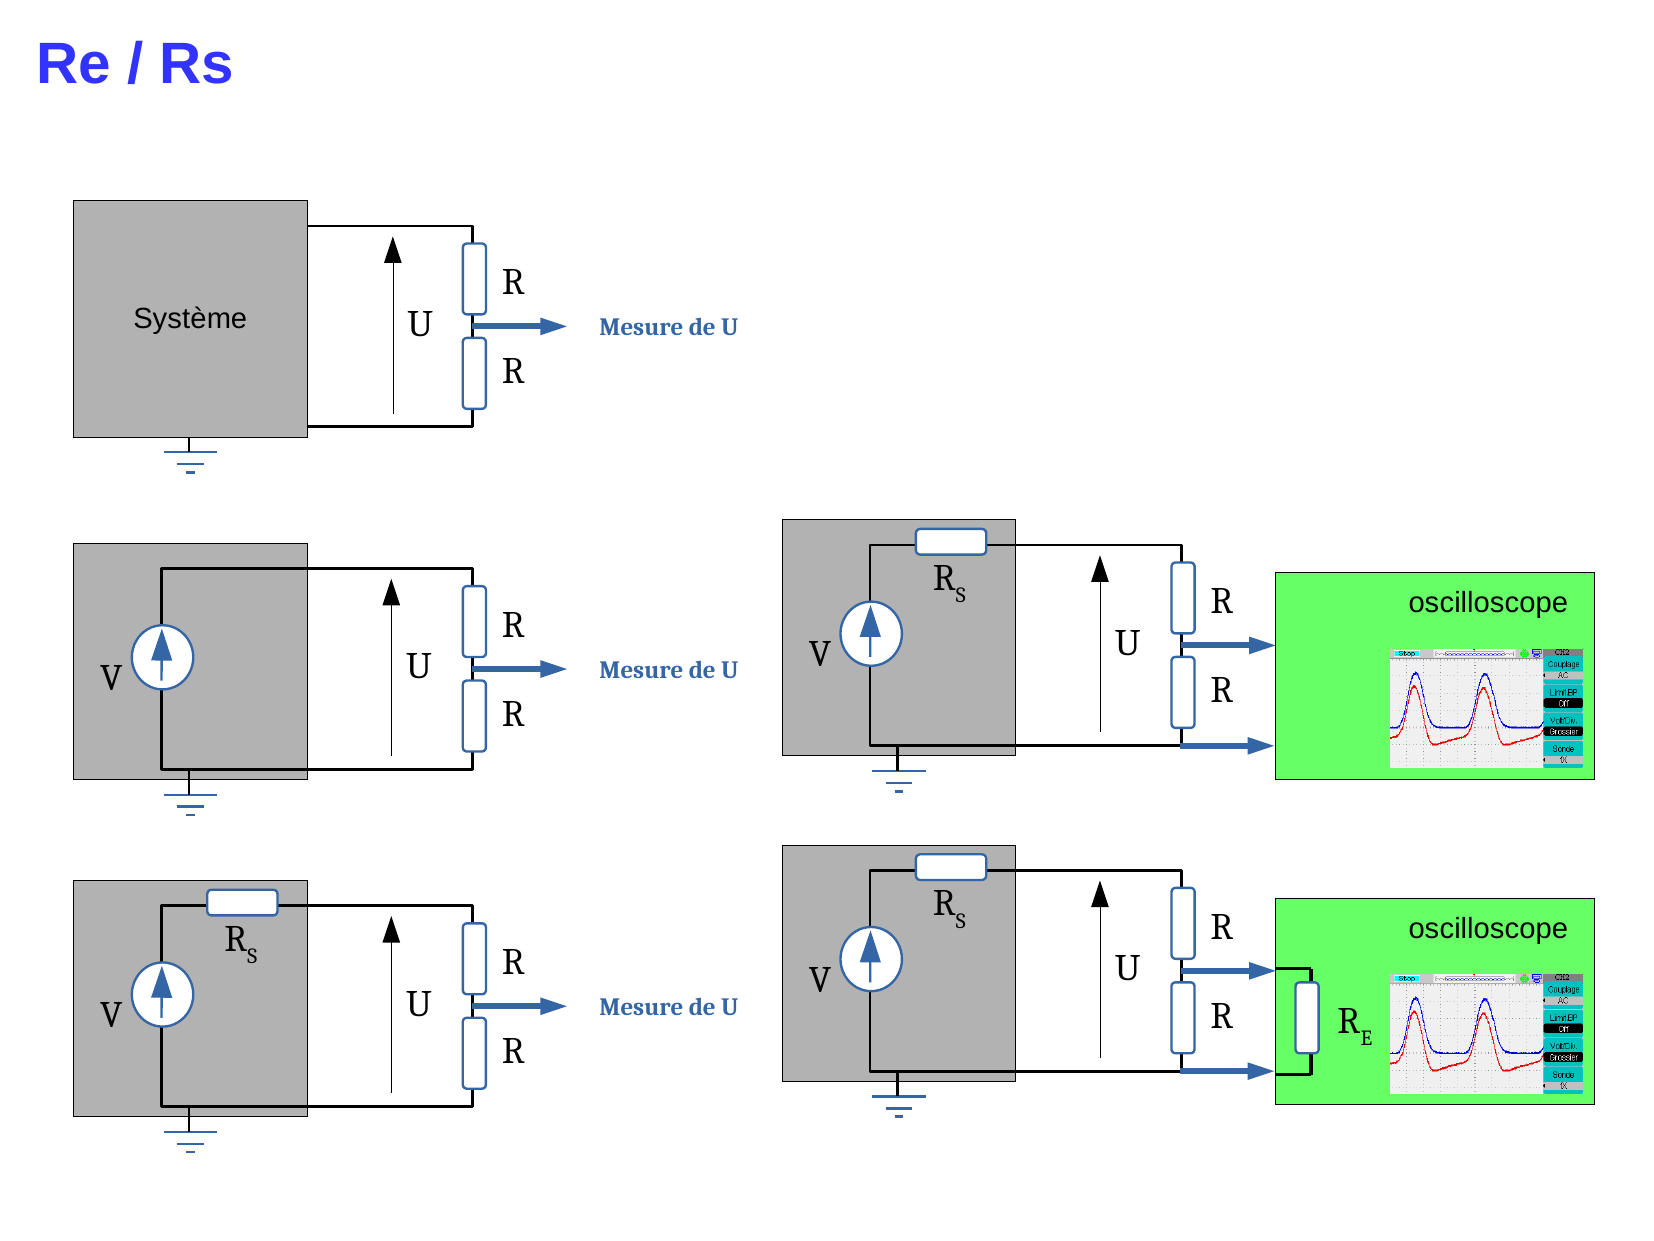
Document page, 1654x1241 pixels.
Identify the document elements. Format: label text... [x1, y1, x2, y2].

text_box [73, 880, 308, 1117]
text_box RE [1322, 992, 1415, 1064]
text_box U [1099, 614, 1158, 674]
text_box Mesure de U [584, 305, 791, 351]
picture [1390, 974, 1583, 1094]
text_box [190, 771, 308, 780]
text_box U [391, 975, 449, 1034]
text_box V [794, 625, 886, 697]
text_box [782, 519, 1016, 756]
text_box R [1195, 572, 1288, 644]
text_box R [1195, 661, 1288, 733]
text_box R [487, 596, 579, 668]
text_box Système [73, 200, 308, 438]
text_box R [1195, 898, 1288, 970]
text_box R [1195, 986, 1288, 1058]
text_box oscilloscope [1393, 904, 1630, 952]
text_box RS [209, 910, 302, 982]
text_box [1275, 572, 1595, 780]
text_box [782, 845, 1016, 1082]
text_box Mesure de U [584, 985, 782, 1030]
text_box Re / Rs [21, 23, 408, 170]
text_box [462, 680, 486, 752]
text_box R [487, 685, 579, 757]
text_box [899, 747, 1016, 756]
text_box oscilloscope [1393, 578, 1630, 627]
text_box [462, 586, 486, 658]
text_box R [487, 253, 579, 325]
text_box [190, 1108, 308, 1117]
text_box V [85, 649, 177, 721]
text_box [462, 1017, 486, 1089]
text_box [899, 1073, 1016, 1082]
text_box U [1099, 939, 1158, 999]
text_box U [391, 637, 449, 697]
text_box [462, 243, 486, 315]
text_box [1171, 982, 1195, 1054]
text_box V [85, 986, 177, 1058]
text_box R [487, 342, 579, 414]
text_box RS [918, 549, 1010, 621]
text_box [462, 337, 486, 409]
text_box R [487, 933, 579, 1005]
text_box U [392, 295, 451, 355]
text_box RS [918, 874, 1010, 946]
text_box [462, 923, 486, 995]
text_box [1275, 898, 1595, 1105]
text_box [1171, 656, 1195, 728]
text_box [73, 543, 308, 780]
text_box [1171, 562, 1195, 634]
text_box Mesure de U [584, 648, 782, 693]
text_box V [794, 950, 886, 1023]
text_box R [487, 1022, 579, 1094]
picture [1390, 649, 1583, 768]
text_box [1171, 887, 1195, 959]
